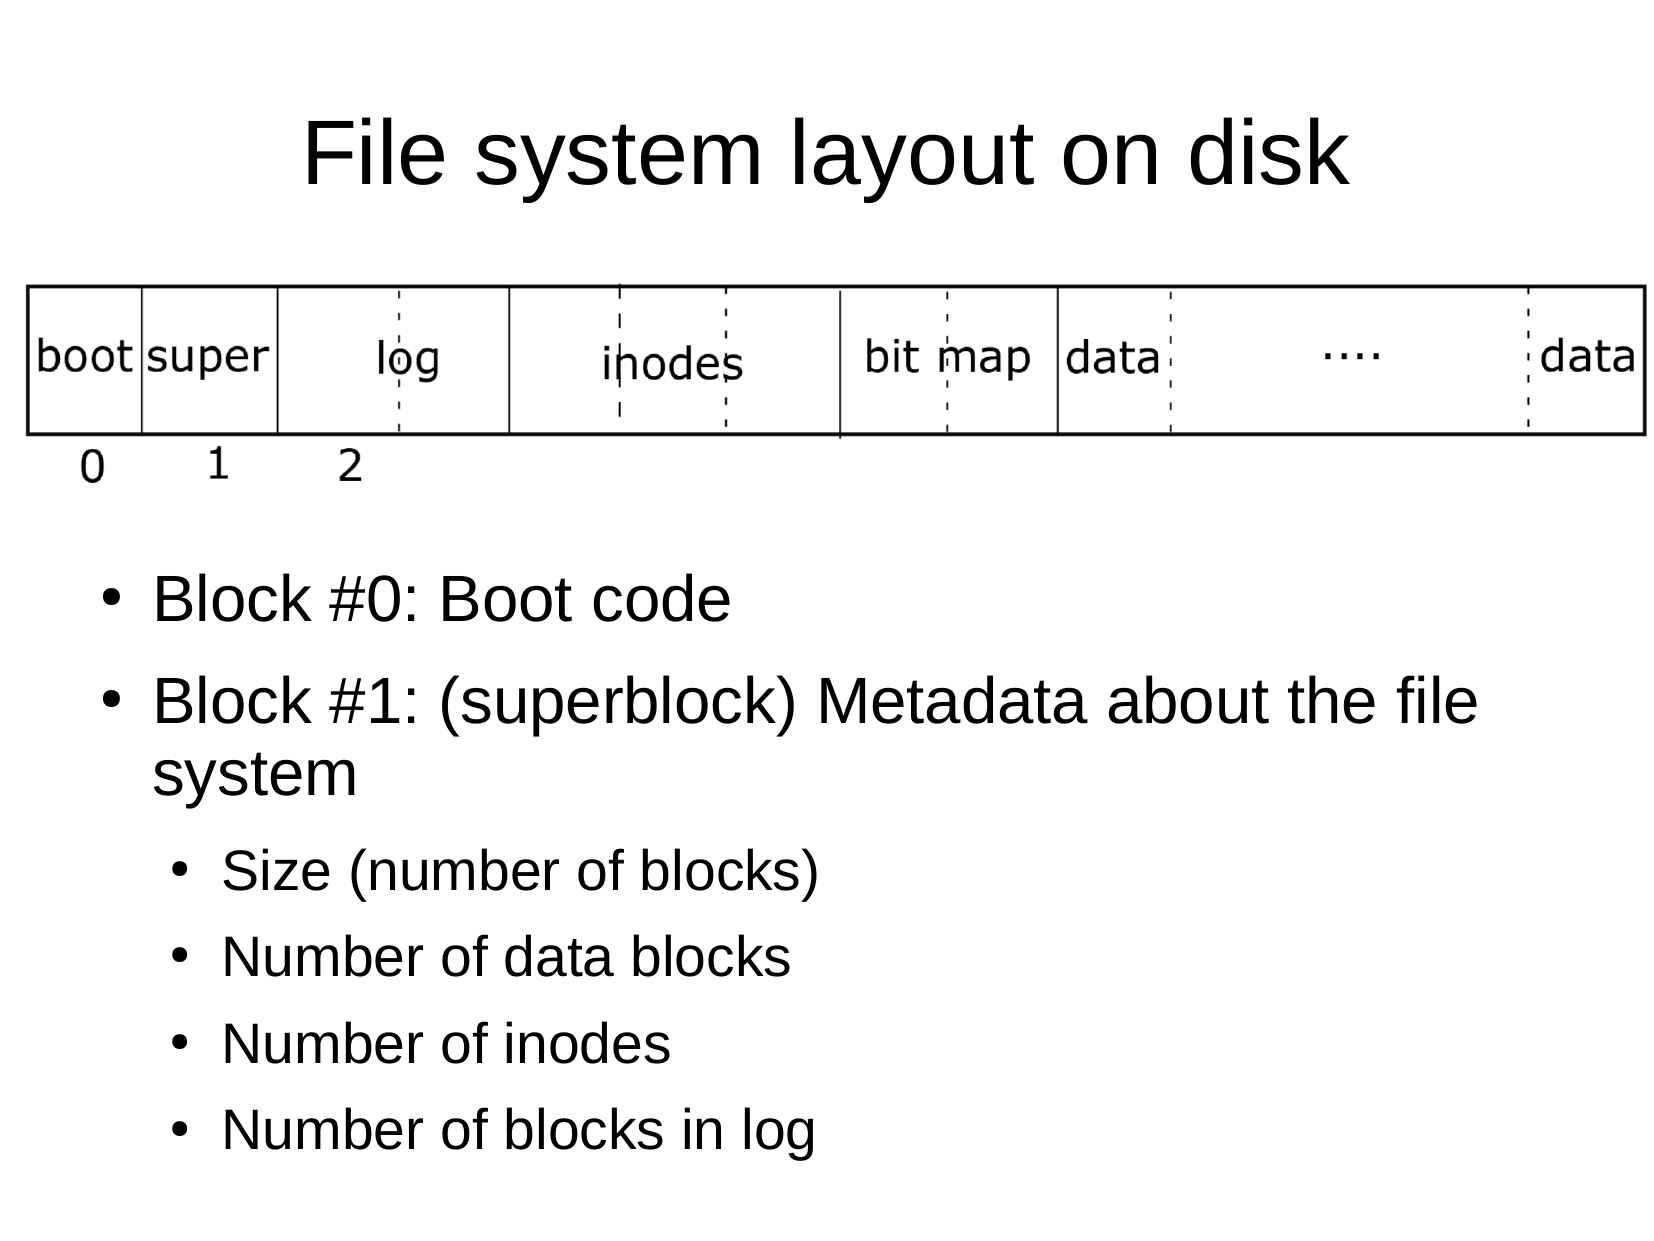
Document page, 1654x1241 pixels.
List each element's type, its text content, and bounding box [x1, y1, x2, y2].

list Block #0: Boot code Block #1: (superblock) Metadata about the file system Size (number of blocks) Number of data blocks Number of inodes Number of blocks in log [82, 562, 1571, 1163]
picture [4, 263, 1654, 496]
title File system layout on disk [82, 49, 1571, 257]
